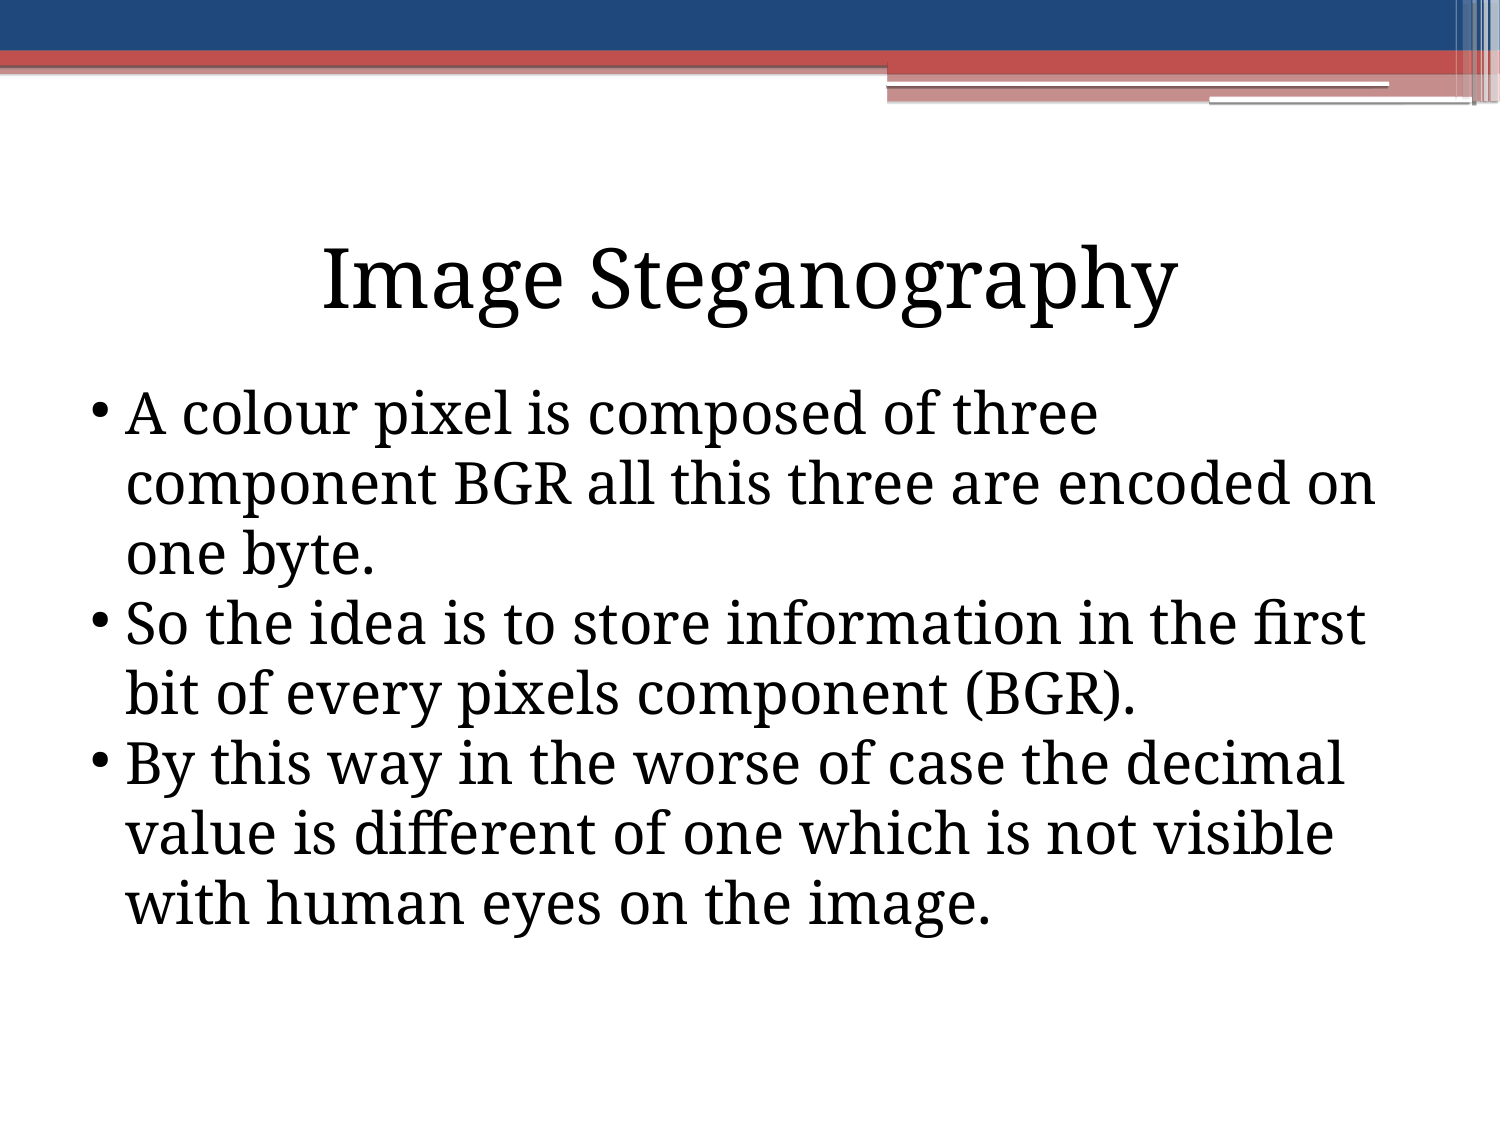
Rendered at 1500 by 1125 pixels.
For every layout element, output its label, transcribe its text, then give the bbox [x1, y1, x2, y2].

text_box A colour pixel is composed of three component BGR all this three are encoded on one byte. So the idea is to store information in the first bit of every pixels component (BGR). By this way in the worse of case the decimal value is different of one which is not visible with human eyes on the image. [75, 368, 1425, 1079]
text_box Image Steganography [75, 187, 1425, 363]
